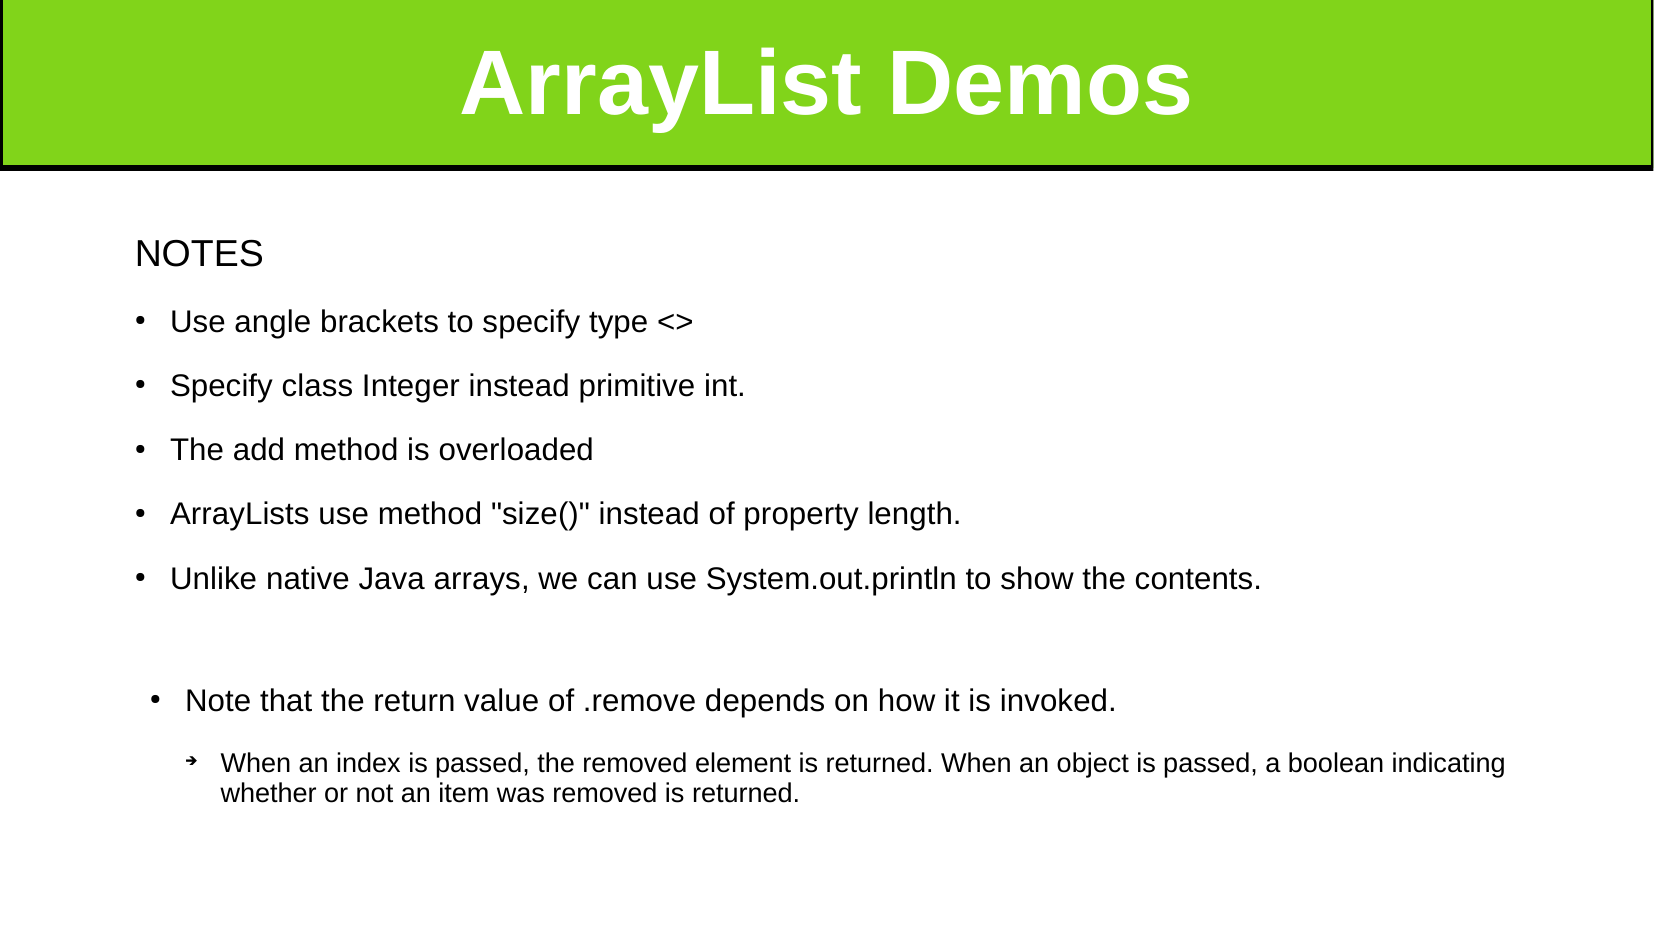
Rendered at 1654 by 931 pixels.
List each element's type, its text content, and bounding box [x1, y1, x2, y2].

text_box Note that the return value of .remove depends on how it is invoked. When an index is passed, the removed element is returned. When an object is passed, a boolean indicating whether or not an item was removed is returned. [135, 675, 1591, 816]
title ArrayList Demos [0, 0, 1654, 169]
text_box NOTES Use angle brackets to specify type <> Specify class Integer instead primitive int. The add method is overloaded ArrayLists use method "size()" instead of property length. Unlike native Java arrays, we can use System.out.println to show the contents. [120, 225, 1606, 646]
